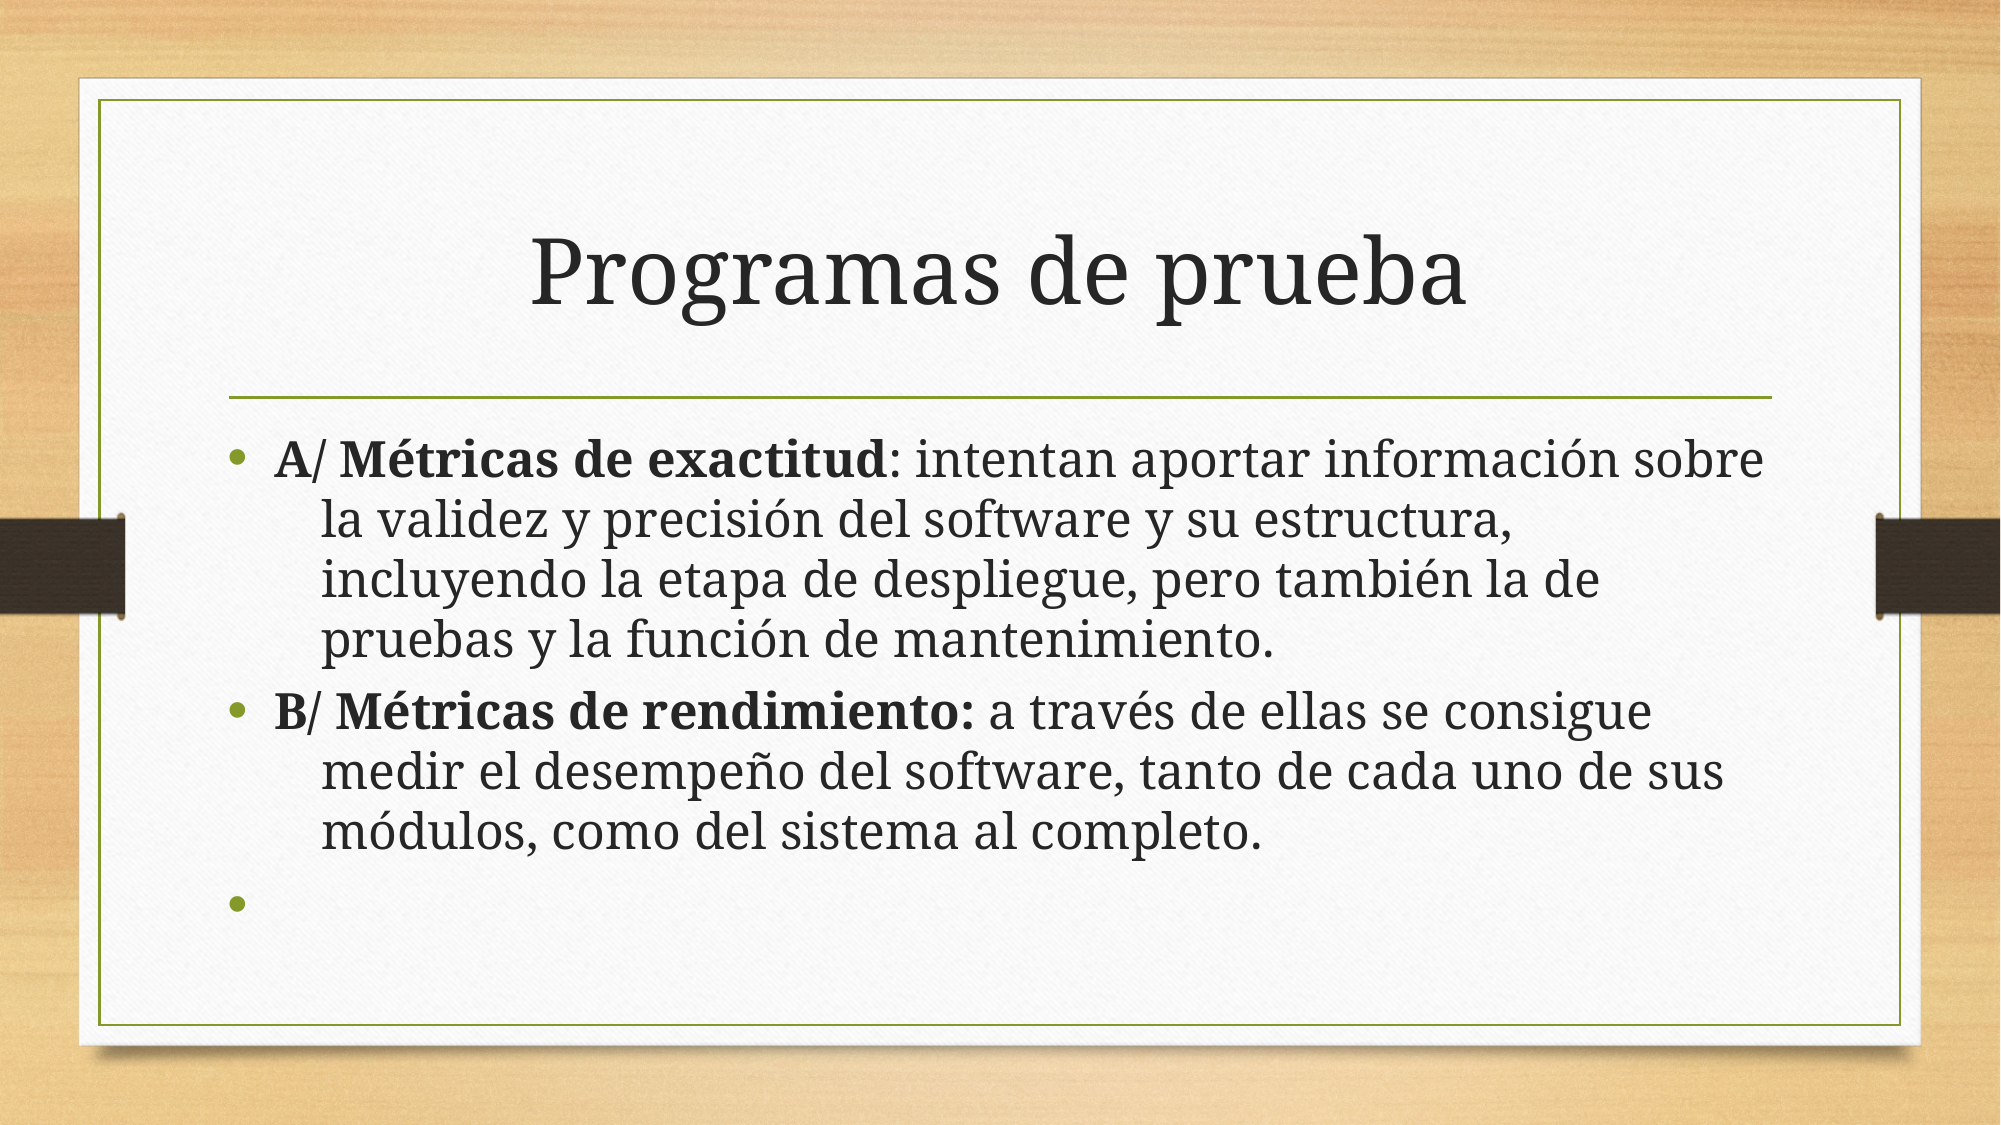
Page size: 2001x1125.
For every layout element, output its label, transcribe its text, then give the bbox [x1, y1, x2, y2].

title Programas de prueba [212, 161, 1788, 376]
list A/ Métricas de exactitud: intentan aportar información sobre la validez y precisión del software y su estructura, incluyendo la etapa de despliegue, pero también la de pruebas y la función de mantenimiento. B/ Métricas de rendimiento: a través de ellas se consigue medir el desempeño del software, tanto de cada uno de sus módulos, como del sistema al completo. [212, 419, 1788, 964]
picture [0, 0, 2001, 1125]
